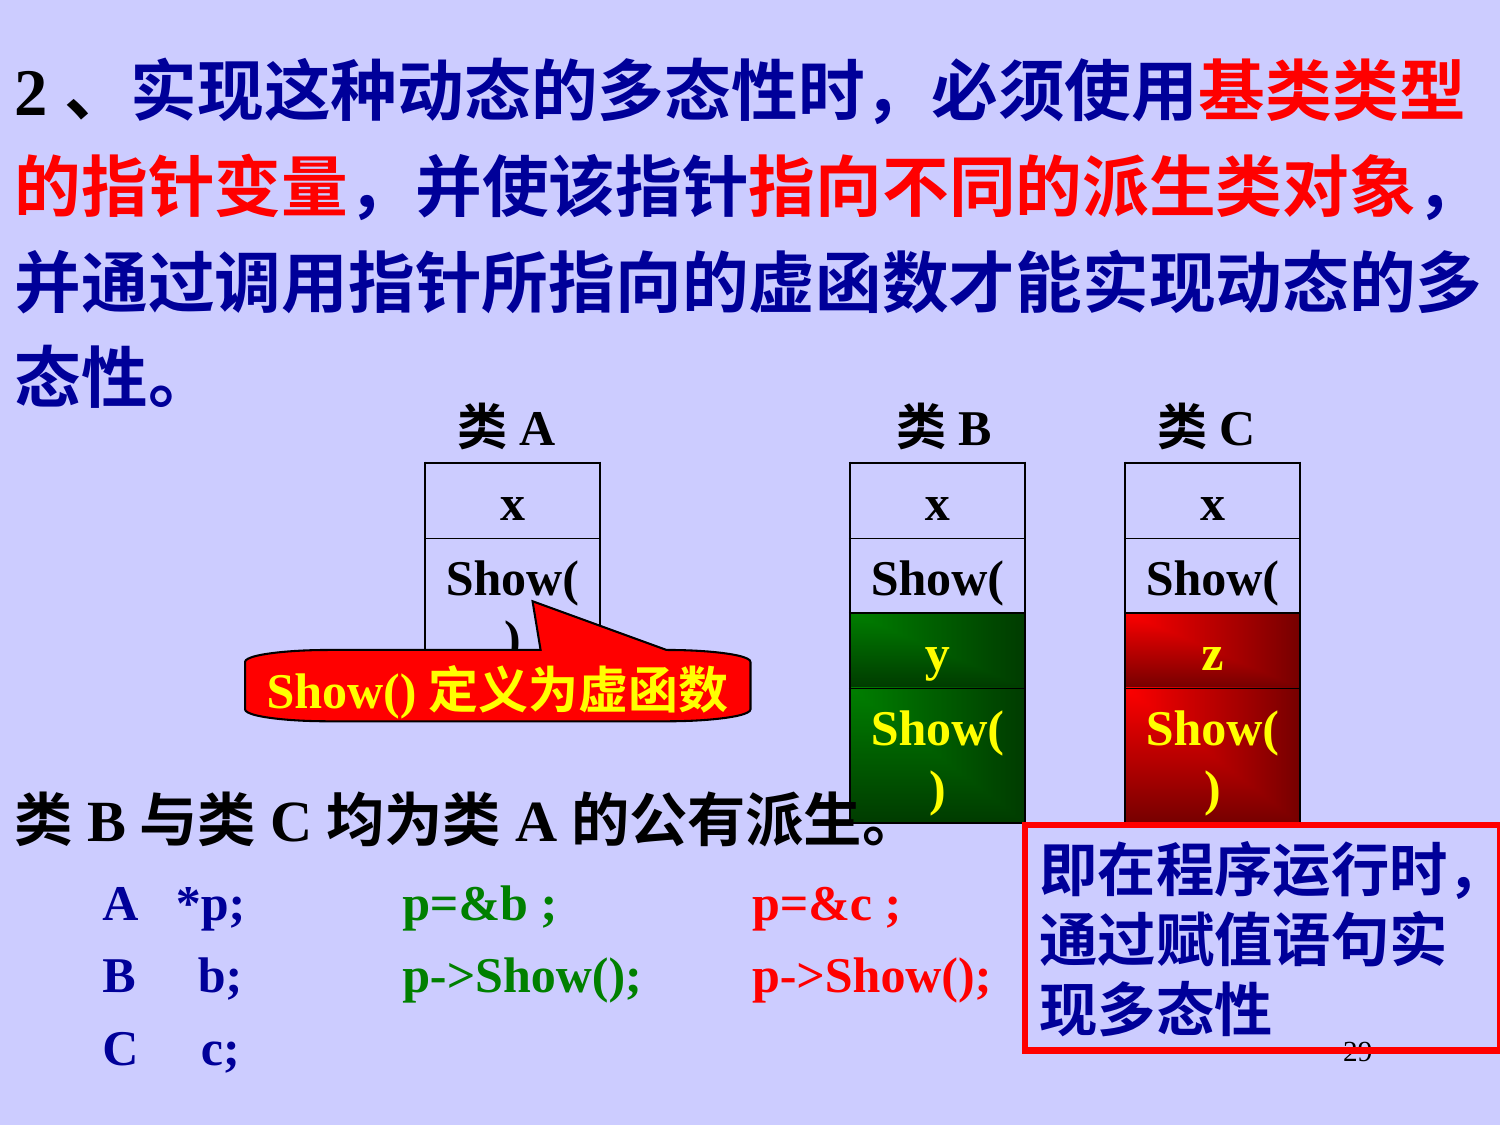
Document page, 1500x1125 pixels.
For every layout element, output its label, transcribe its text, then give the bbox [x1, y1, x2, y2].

text_box p=&b ; p->Show(); [387, 862, 725, 1011]
text_box 2、实现这种动态的多态性时，必须使用基类类型的指针变量，并使该指针指向不同的派生类对象，并通过调用指针所指向的虚函数才能实现动态的多态性。 [0, 24, 1500, 424]
text_box <编号> [1074, 1051, 1388, 1101]
table_header z [1126, 614, 1299, 688]
text_box 类C [1125, 387, 1288, 463]
table_cell Show() [851, 689, 1024, 774]
text_box 类B与类C均为类A的公有派生。 [0, 774, 1438, 861]
table_cell Show() [1126, 689, 1299, 774]
table_cell Show() [426, 539, 599, 649]
text_box p=&c ; p->Show(); [737, 862, 1024, 1011]
text_box Show()定义为虚函数 [245, 601, 751, 722]
table_header x [851, 464, 1024, 538]
table_cell Show() [851, 539, 1024, 612]
table_cell Show() [1126, 539, 1299, 612]
table_header x [1126, 464, 1299, 538]
table_header x [426, 464, 599, 538]
text_box A *p; B b; C c; [87, 862, 425, 1083]
text_box 即在程序运行时，通过赋值语句实现多态性 [1024, 825, 1500, 1051]
text_box 类B [862, 387, 1026, 463]
text_box 类A [424, 387, 588, 463]
table_header y [851, 614, 1024, 688]
